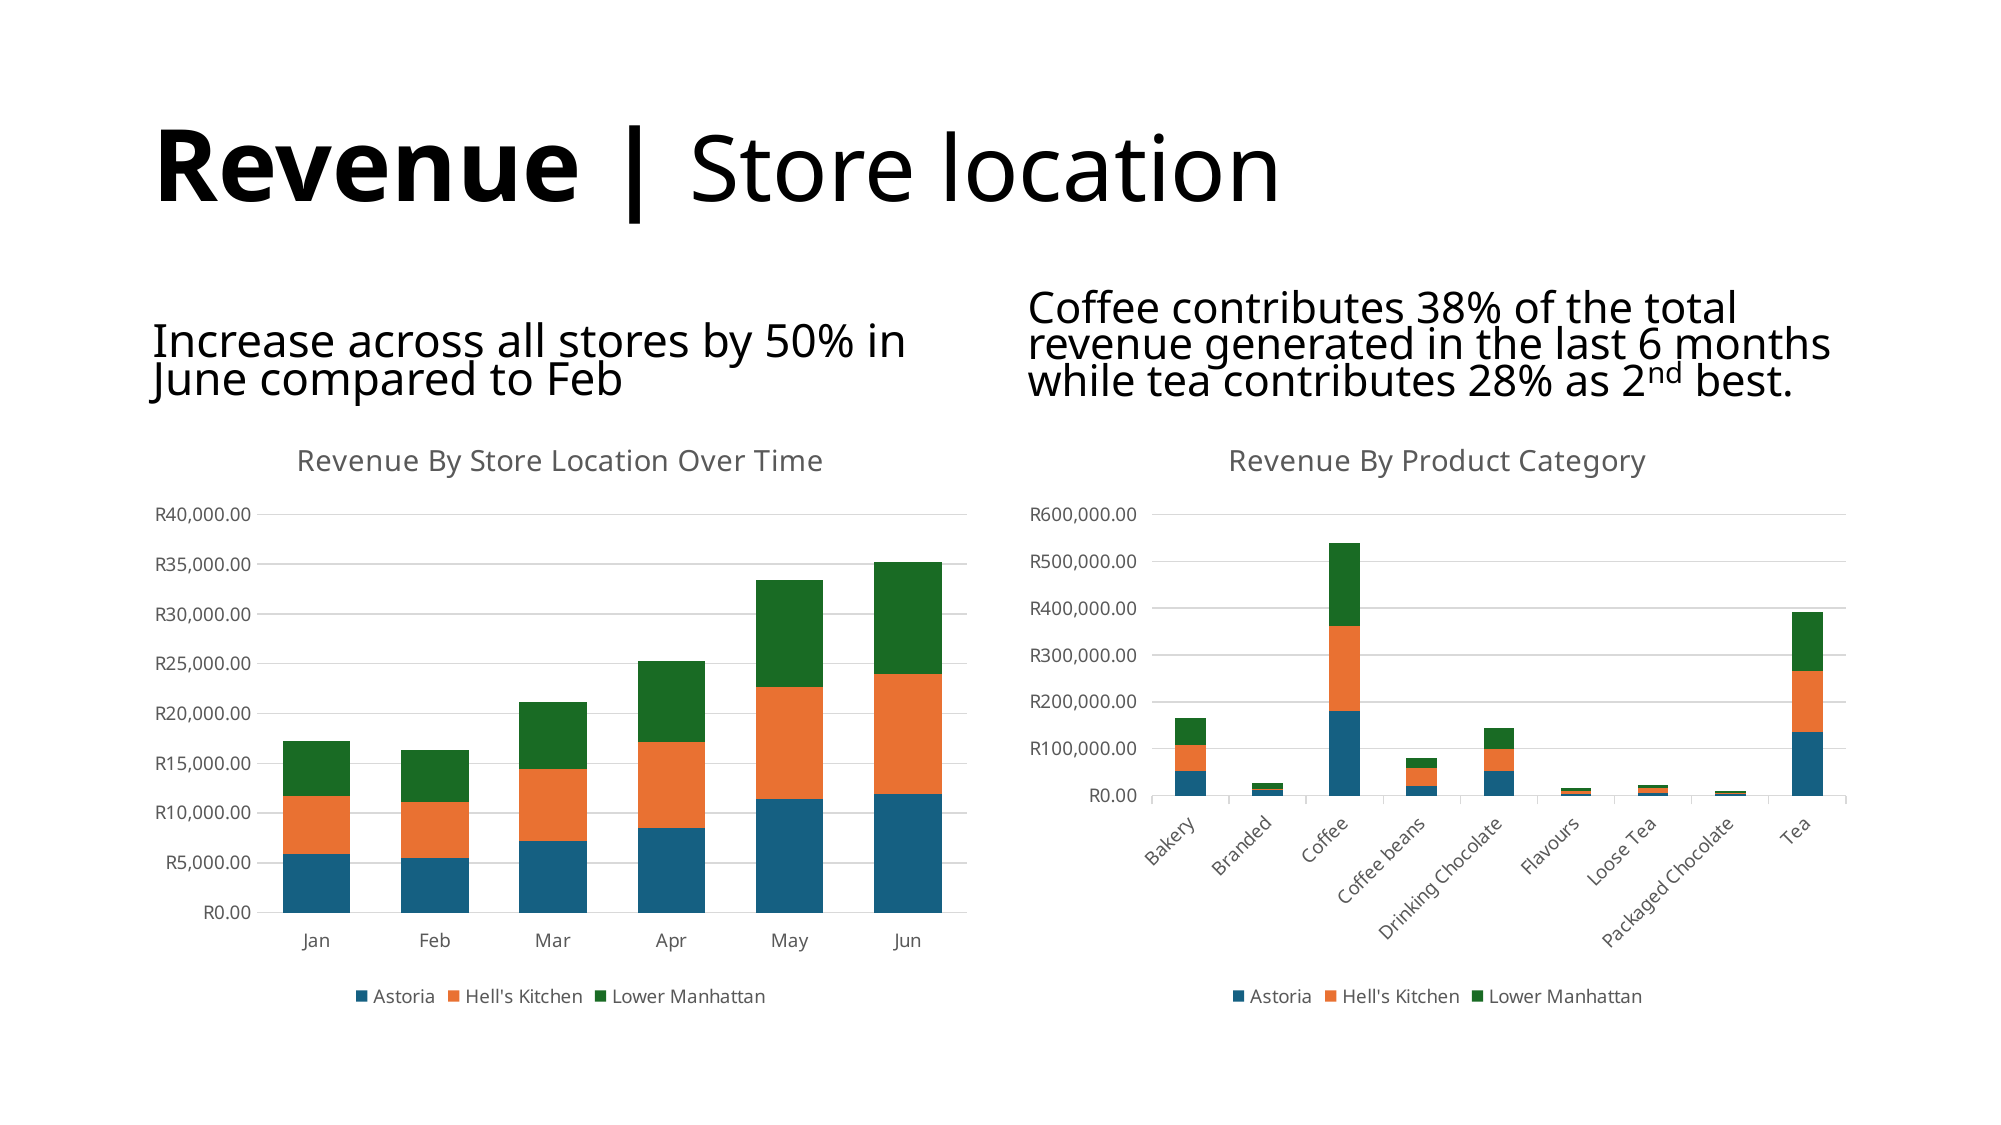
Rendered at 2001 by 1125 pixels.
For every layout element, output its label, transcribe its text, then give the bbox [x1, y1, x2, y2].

chart [137, 411, 984, 1016]
list Increase across all stores by 50% in June compared to Feb [137, 275, 984, 411]
title Revenue | Store location [137, 59, 1863, 278]
list Coffee contributes 38% of the total revenue generated in the last 6 months while tea contributes 28% as 2nd best. [1012, 275, 1863, 410]
chart [1012, 410, 1863, 1016]
